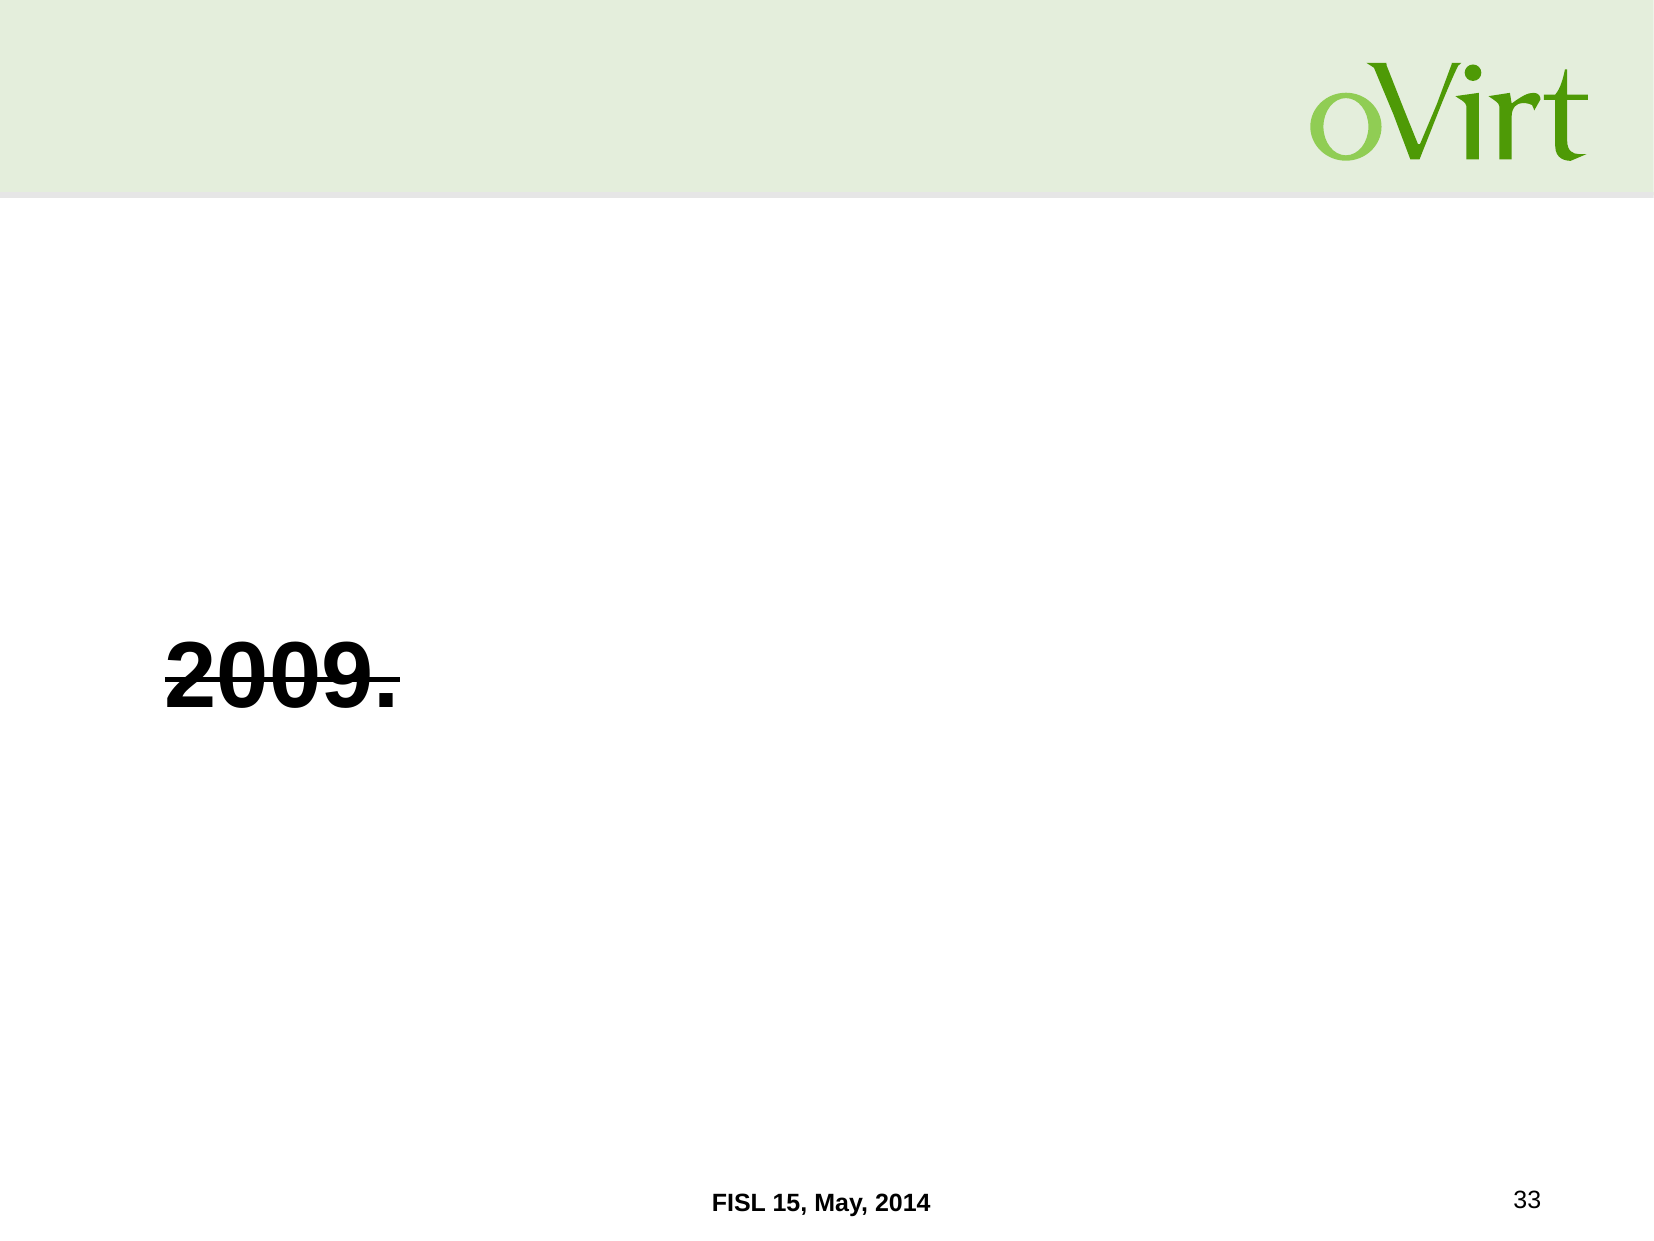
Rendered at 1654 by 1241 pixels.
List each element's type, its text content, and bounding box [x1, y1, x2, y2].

text_box 2009. [150, 615, 1654, 750]
